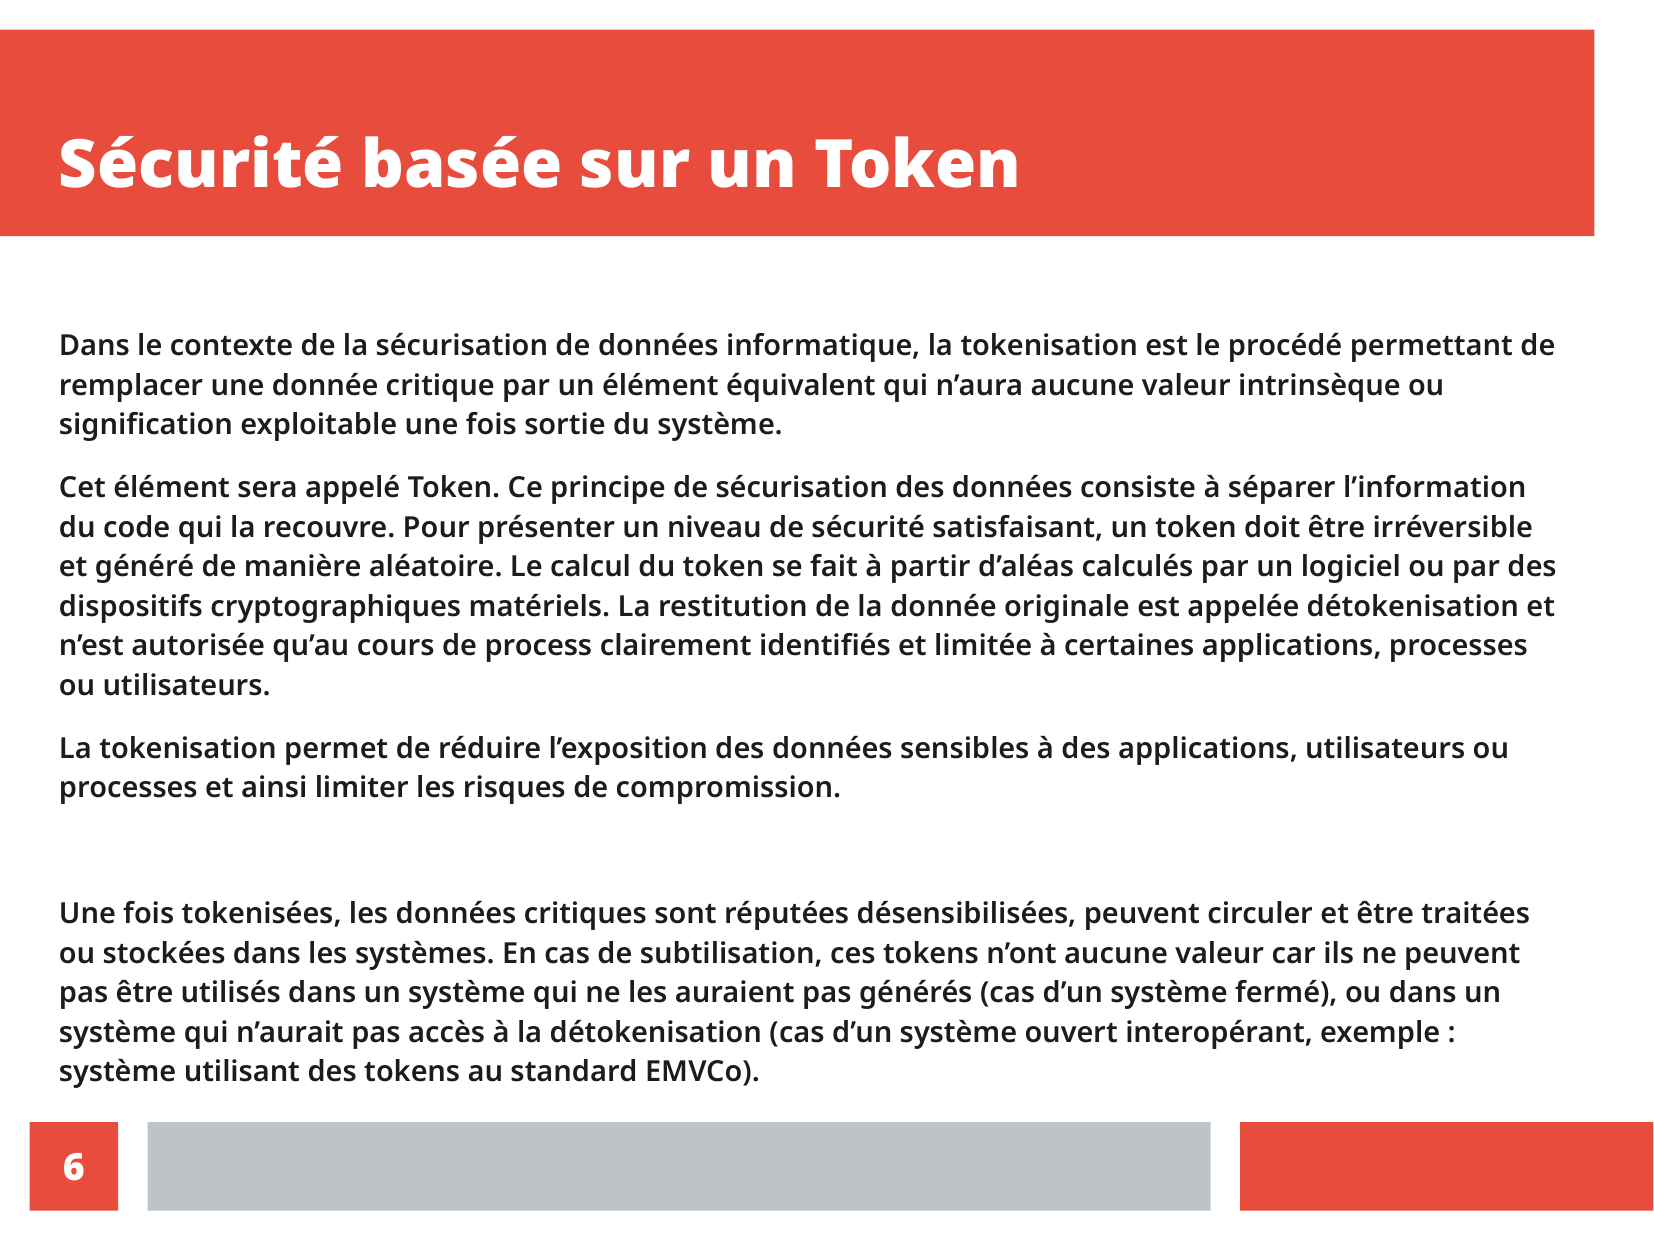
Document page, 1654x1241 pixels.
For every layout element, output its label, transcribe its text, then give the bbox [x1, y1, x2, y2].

list Dans le contexte de la sécurisation de données informatique, la tokenisation est le procédé permettant de remplacer une donnée critique par un élément équivalent qui n’aura aucune valeur intrinsèque ou signification exploitable une fois sortie du système. Cet élément sera appelé Token. Ce principe de sécurisation des données consiste à séparer l’information du code qui la recouvre. Pour présenter un niveau de sécurité satisfaisant, un token doit être irréversible et généré de manière aléatoire. Le calcul du token se fait à partir d’aléas calculés par un logiciel ou par des dispositifs cryptographiques matériels. La restitution de la donnée originale est appelée détokenisation et n’est autorisée qu’au cours de process clairement identifiés et limitée à certaines applications, processes ou utilisateurs. La tokenisation permet de réduire l’exposition des données sensibles à des applications, utilisateurs ou processes et ainsi limiter les risques de compromission. Une fois tokenisées, les données critiques sont réputées désensibilisées, peuvent circuler et être traitées ou stockées dans les systèmes. En cas de subtilisation, ces tokens n’ont aucune valeur car ils ne peuvent pas être utilisés dans un système qui ne les auraient pas générés (cas d’un système fermé), ou dans un système qui n’aurait pas accès à la détokenisation (cas d’un système ouvert interopérant, exemple : système utilisant des tokens au standard EMVCo). [59, 324, 1565, 1093]
title Sécurité basée sur un Token [59, 59, 1595, 207]
